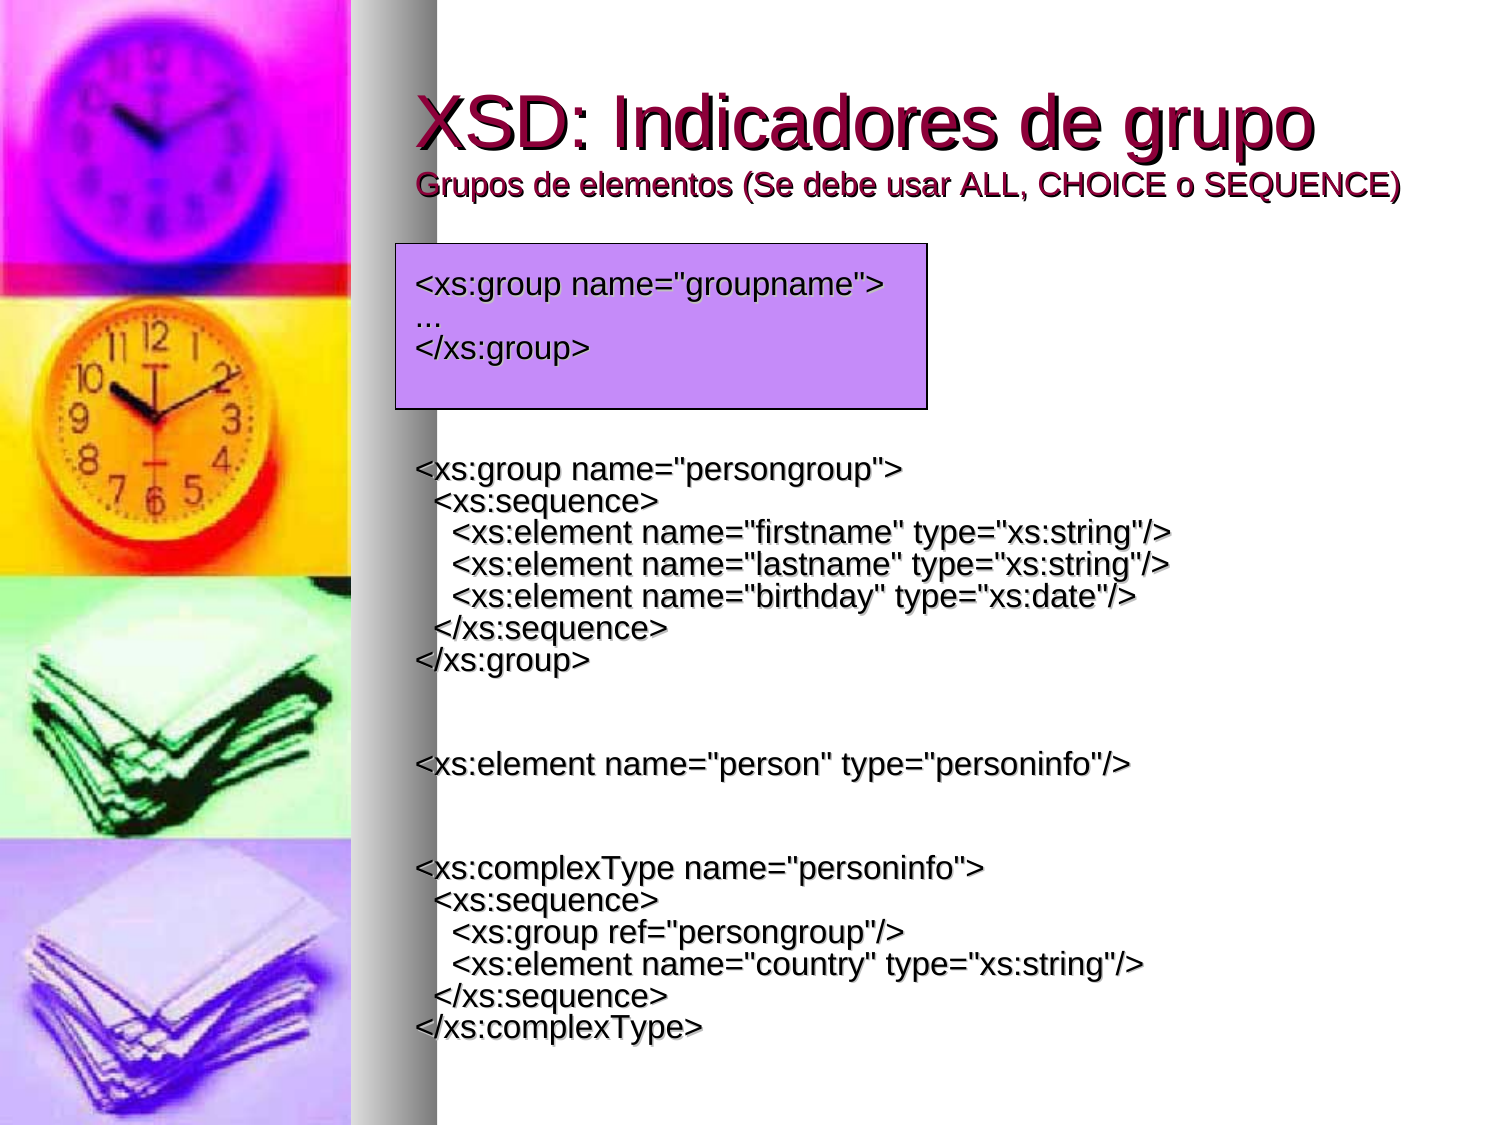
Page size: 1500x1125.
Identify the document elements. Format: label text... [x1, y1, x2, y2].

picture [0, 0, 351, 1125]
text_box [395, 243, 928, 409]
title XSD: Indicadores de grupo Grupos de elementos (Se debe usar ALL, CHOICE o SEQUENCE) [399, 37, 1450, 238]
list <xs:group name="groupname"> ... </xs:group> <xs:group name="persongroup"> <xs:sequence> <xs:element name="firstname" type="xs:string"/> <xs:element name="lastname" type="xs:string"/> <xs:element name="birthday" type="xs:date"/> </xs:sequence> </xs:group> <xs:element name="person" type="personinfo"/> <xs:complexType name="personinfo"> <xs:sequence> <xs:group ref="persongroup"/> <xs:element name="country" type="xs:string"/> </xs:sequence> </xs:complexType> [399, 262, 1450, 1083]
